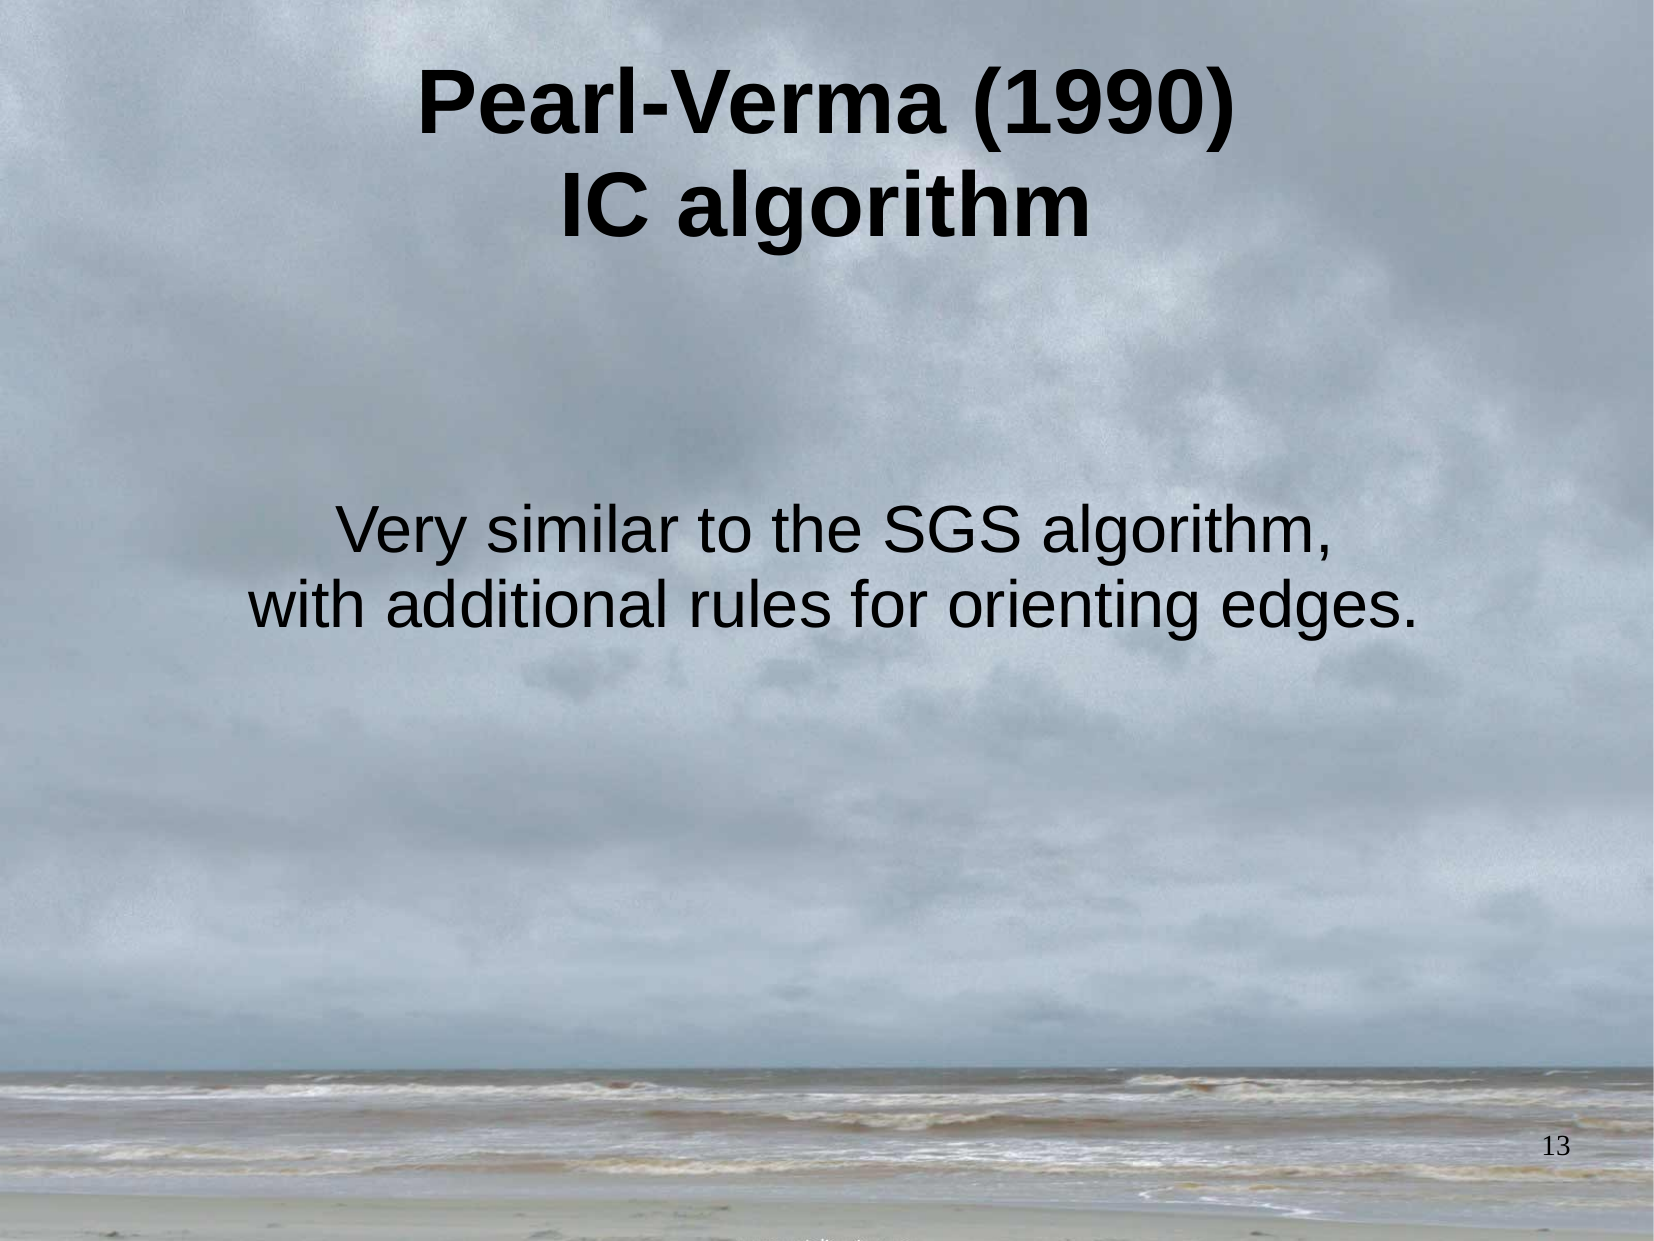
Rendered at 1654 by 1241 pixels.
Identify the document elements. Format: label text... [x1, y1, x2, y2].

picture [0, 0, 1654, 1241]
text_box Very similar to the SGS algorithm, with additional rules for orienting edges. [90, 262, 1579, 872]
title Pearl-Verma (1990) IC algorithm [82, 50, 1571, 256]
